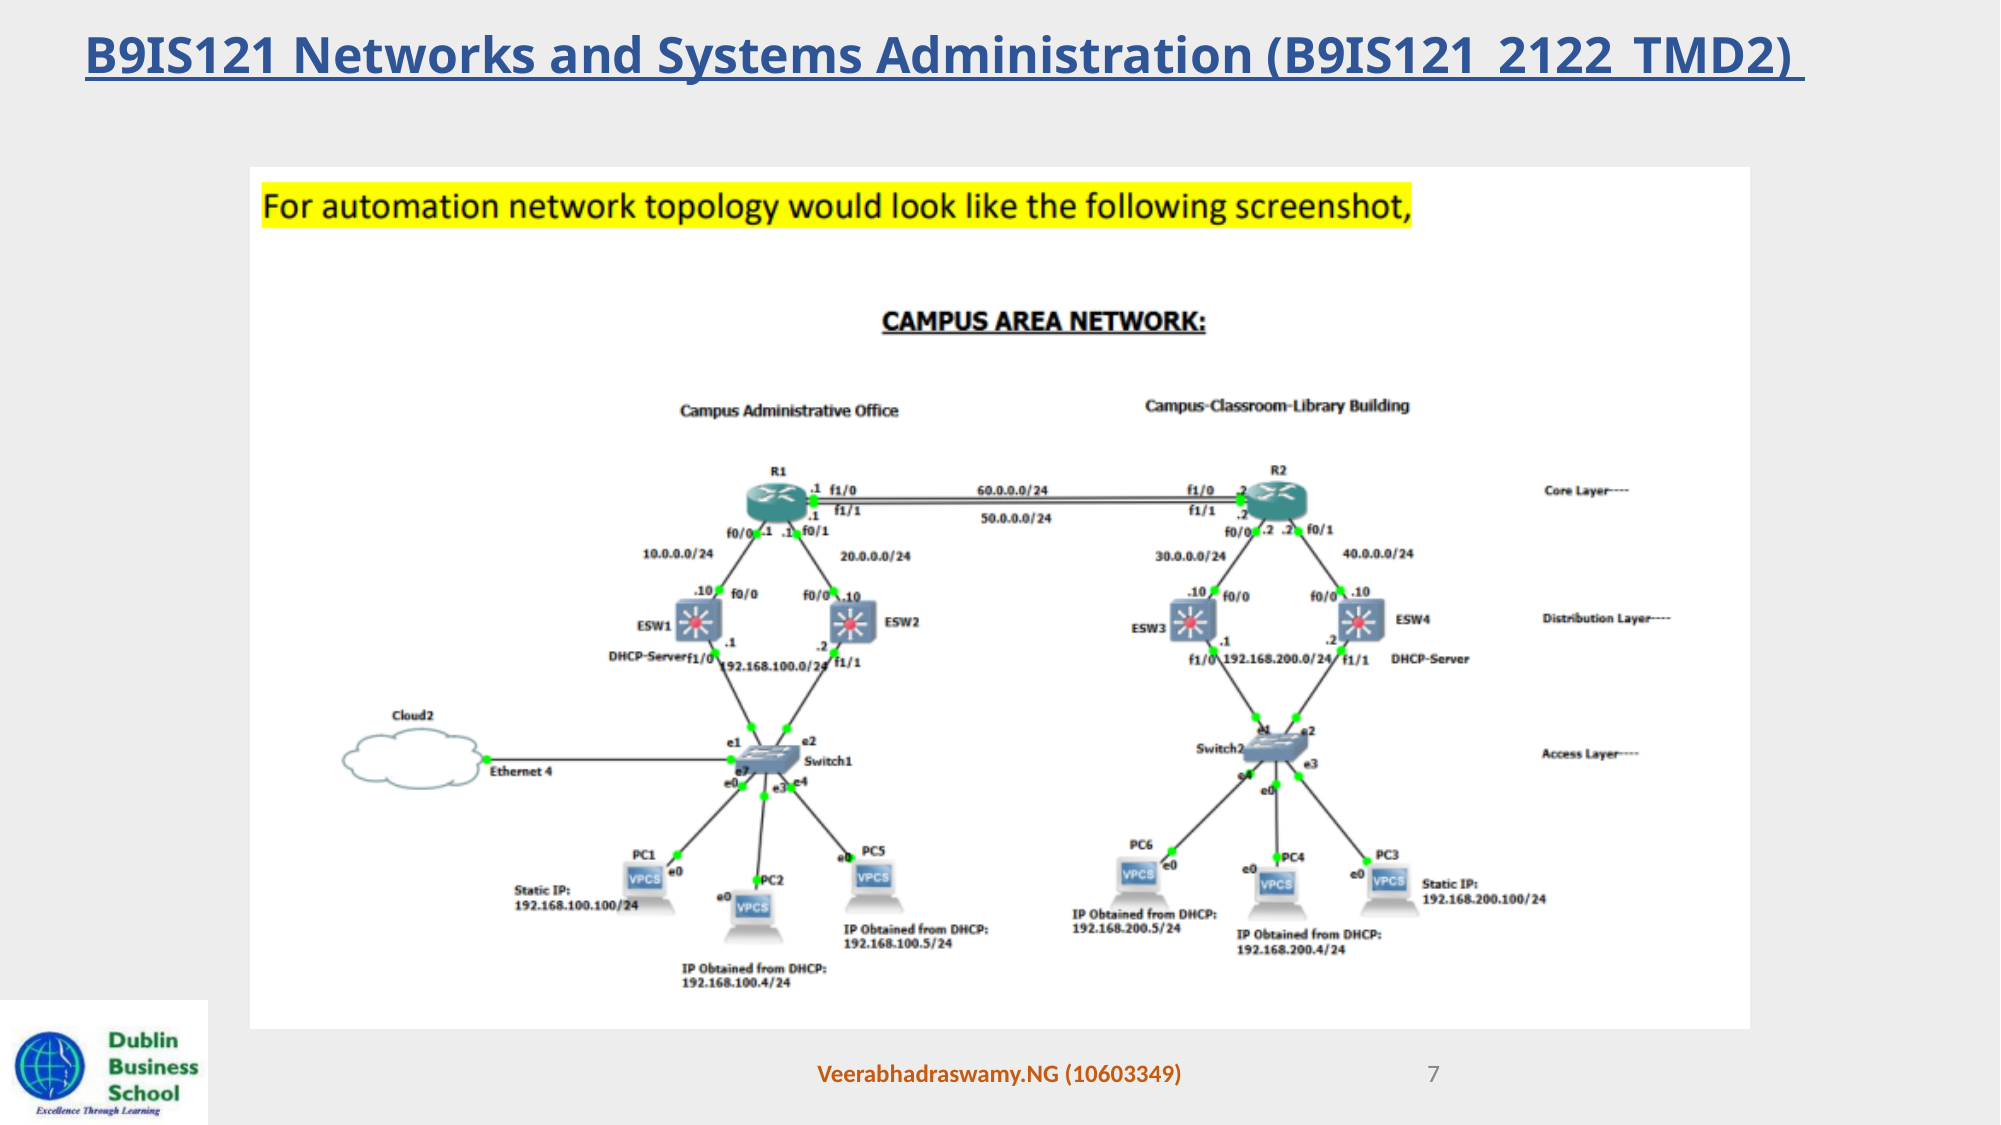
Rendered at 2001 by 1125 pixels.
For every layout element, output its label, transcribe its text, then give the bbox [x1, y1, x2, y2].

picture [0, 1000, 208, 1125]
text_box Veerabhadraswamy.NG (10603349) [662, 1042, 1338, 1103]
text_box [1412, 1042, 1863, 1103]
picture [250, 167, 1750, 1029]
text_box B9IS121 Networks and Systems Administration (B9IS121_2122_TMD2) [69, 8, 2000, 106]
